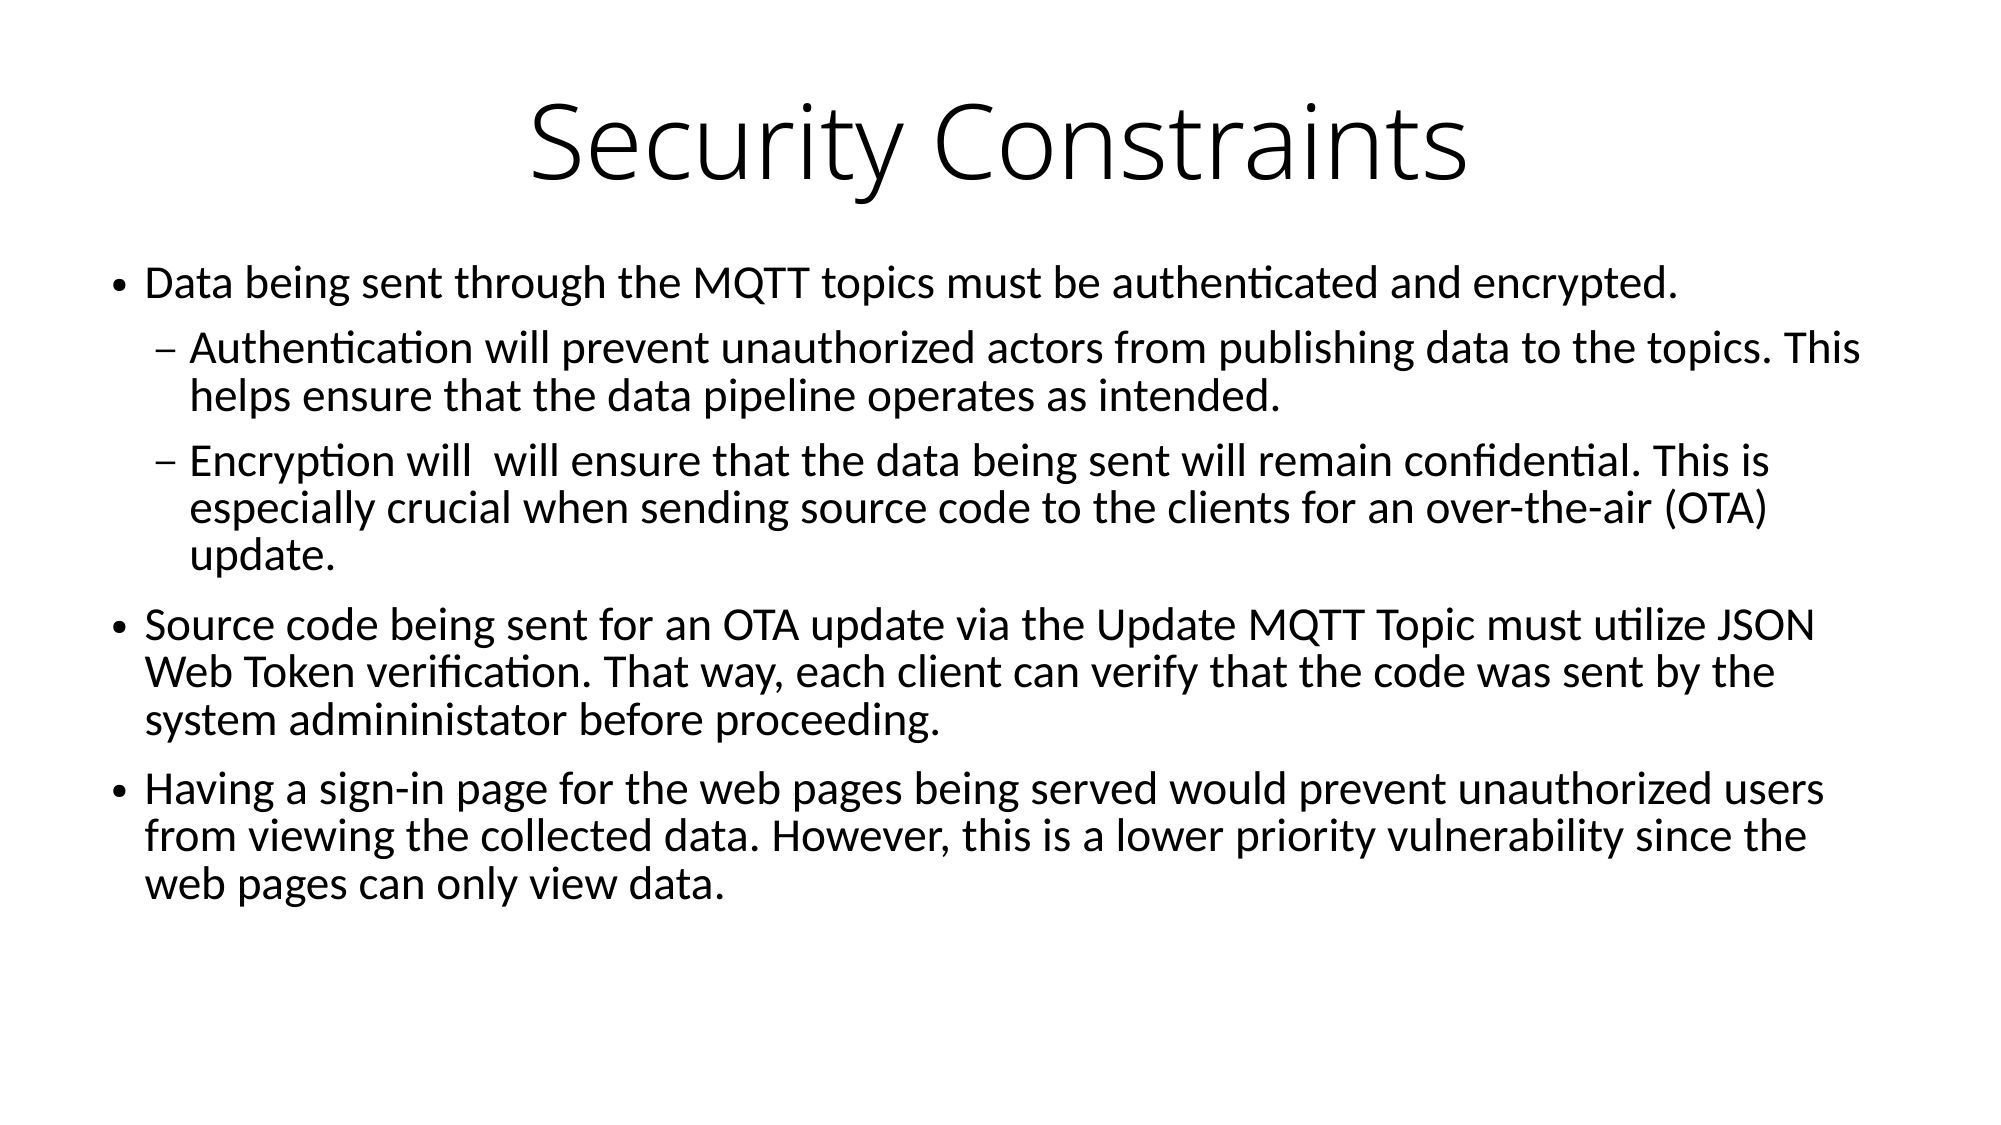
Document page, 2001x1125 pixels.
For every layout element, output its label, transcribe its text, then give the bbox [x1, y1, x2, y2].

list Data being sent through the MQTT topics must be authenticated and encrypted. Authentication will prevent unauthorized actors from publishing data to the topics. This helps ensure that the data pipeline operates as intended. Encryption will will ensure that the data being sent will remain confidential. This is especially crucial when sending source code to the clients for an over-the-air (OTA) update. Source code being sent for an OTA update via the Update MQTT Topic must utilize JSON Web Token verification. That way, each client can verify that the code was sent by the system admininistator before proceeding. Having a sign-in page for the web pages being served would prevent unauthorized users from viewing the collected data. However, this is a lower priority vulnerability since the web pages can only view data. [99, 263, 1900, 916]
title Security Constraints [99, 44, 1900, 233]
